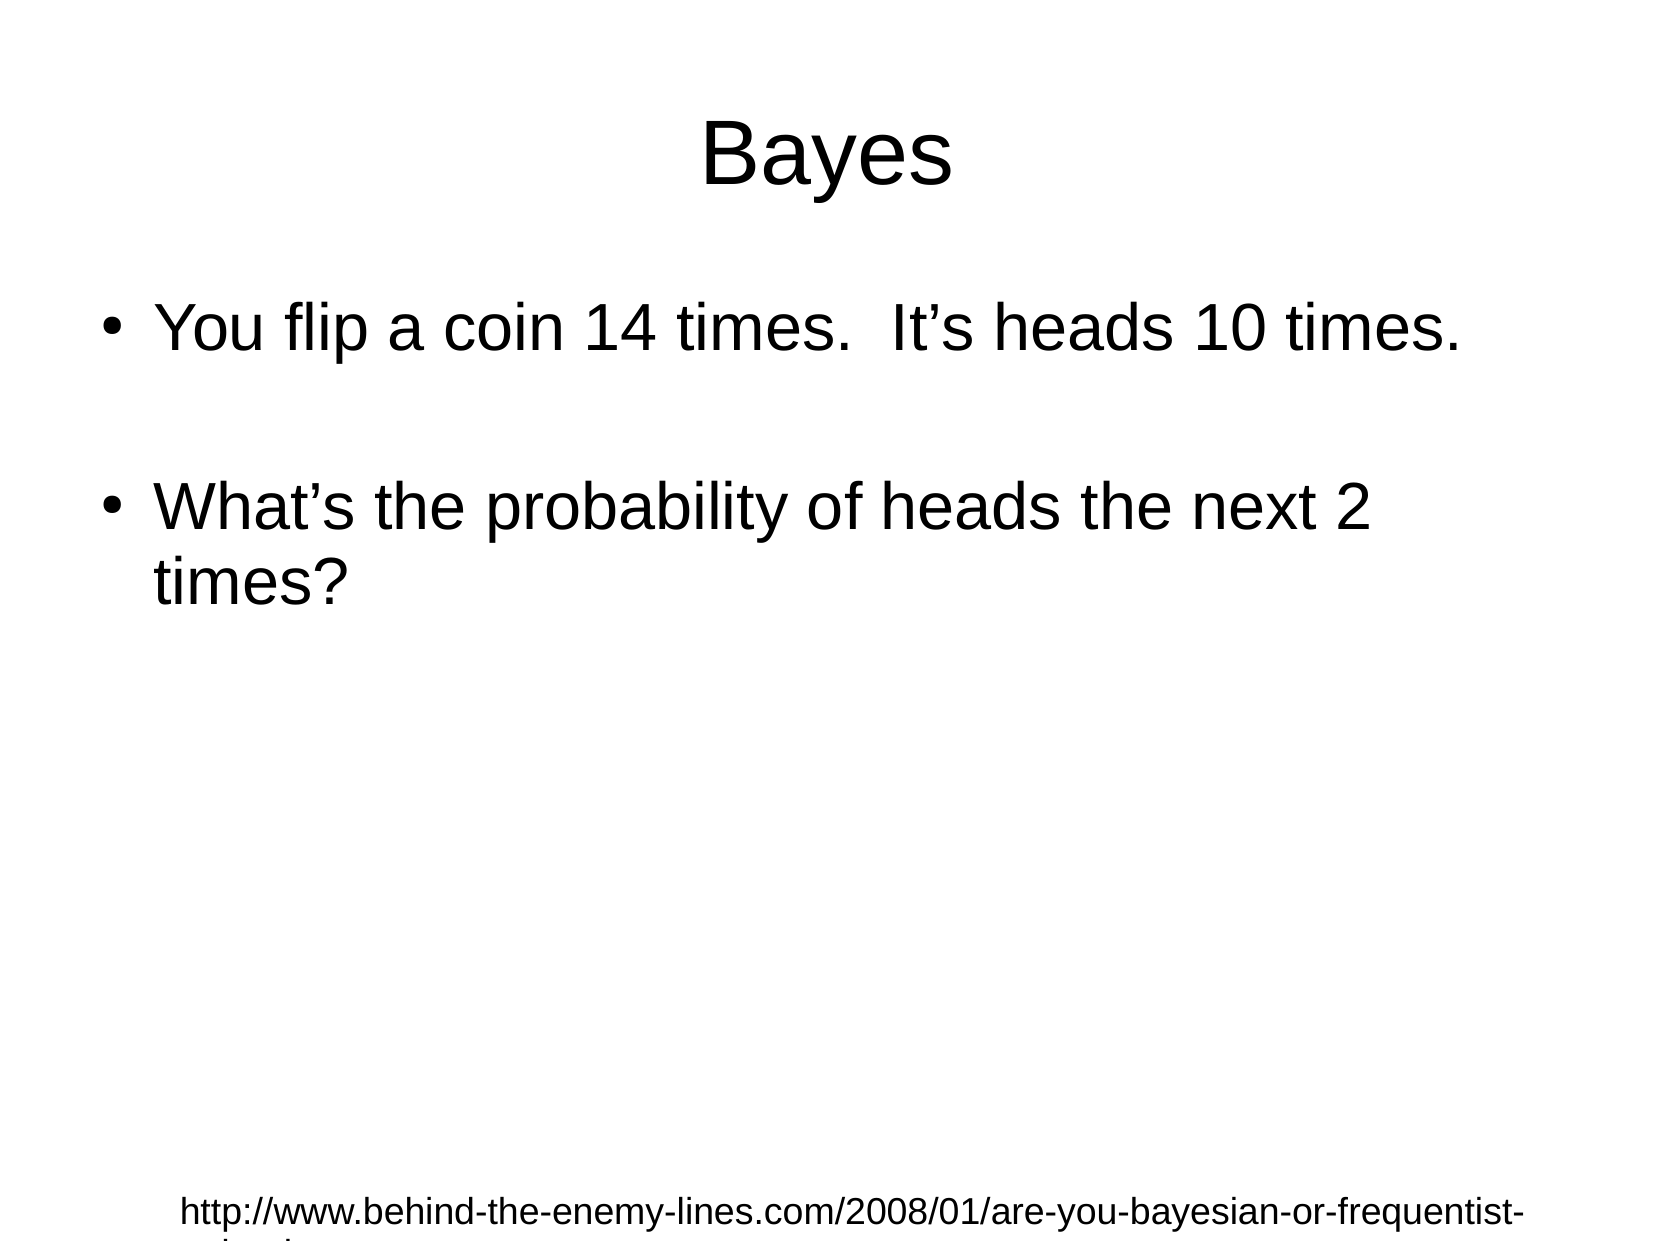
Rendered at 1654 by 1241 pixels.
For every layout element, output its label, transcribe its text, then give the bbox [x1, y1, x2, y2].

text_box http://www.behind-the-enemy-lines.com/2008/01/are-you-bayesian-or-frequentist-or.html [165, 1183, 1653, 1241]
list You flip a coin 14 times. It’s heads 10 times. What’s the probability of heads the next 2 times? [82, 290, 1571, 1010]
title Bayes [82, 49, 1571, 257]
